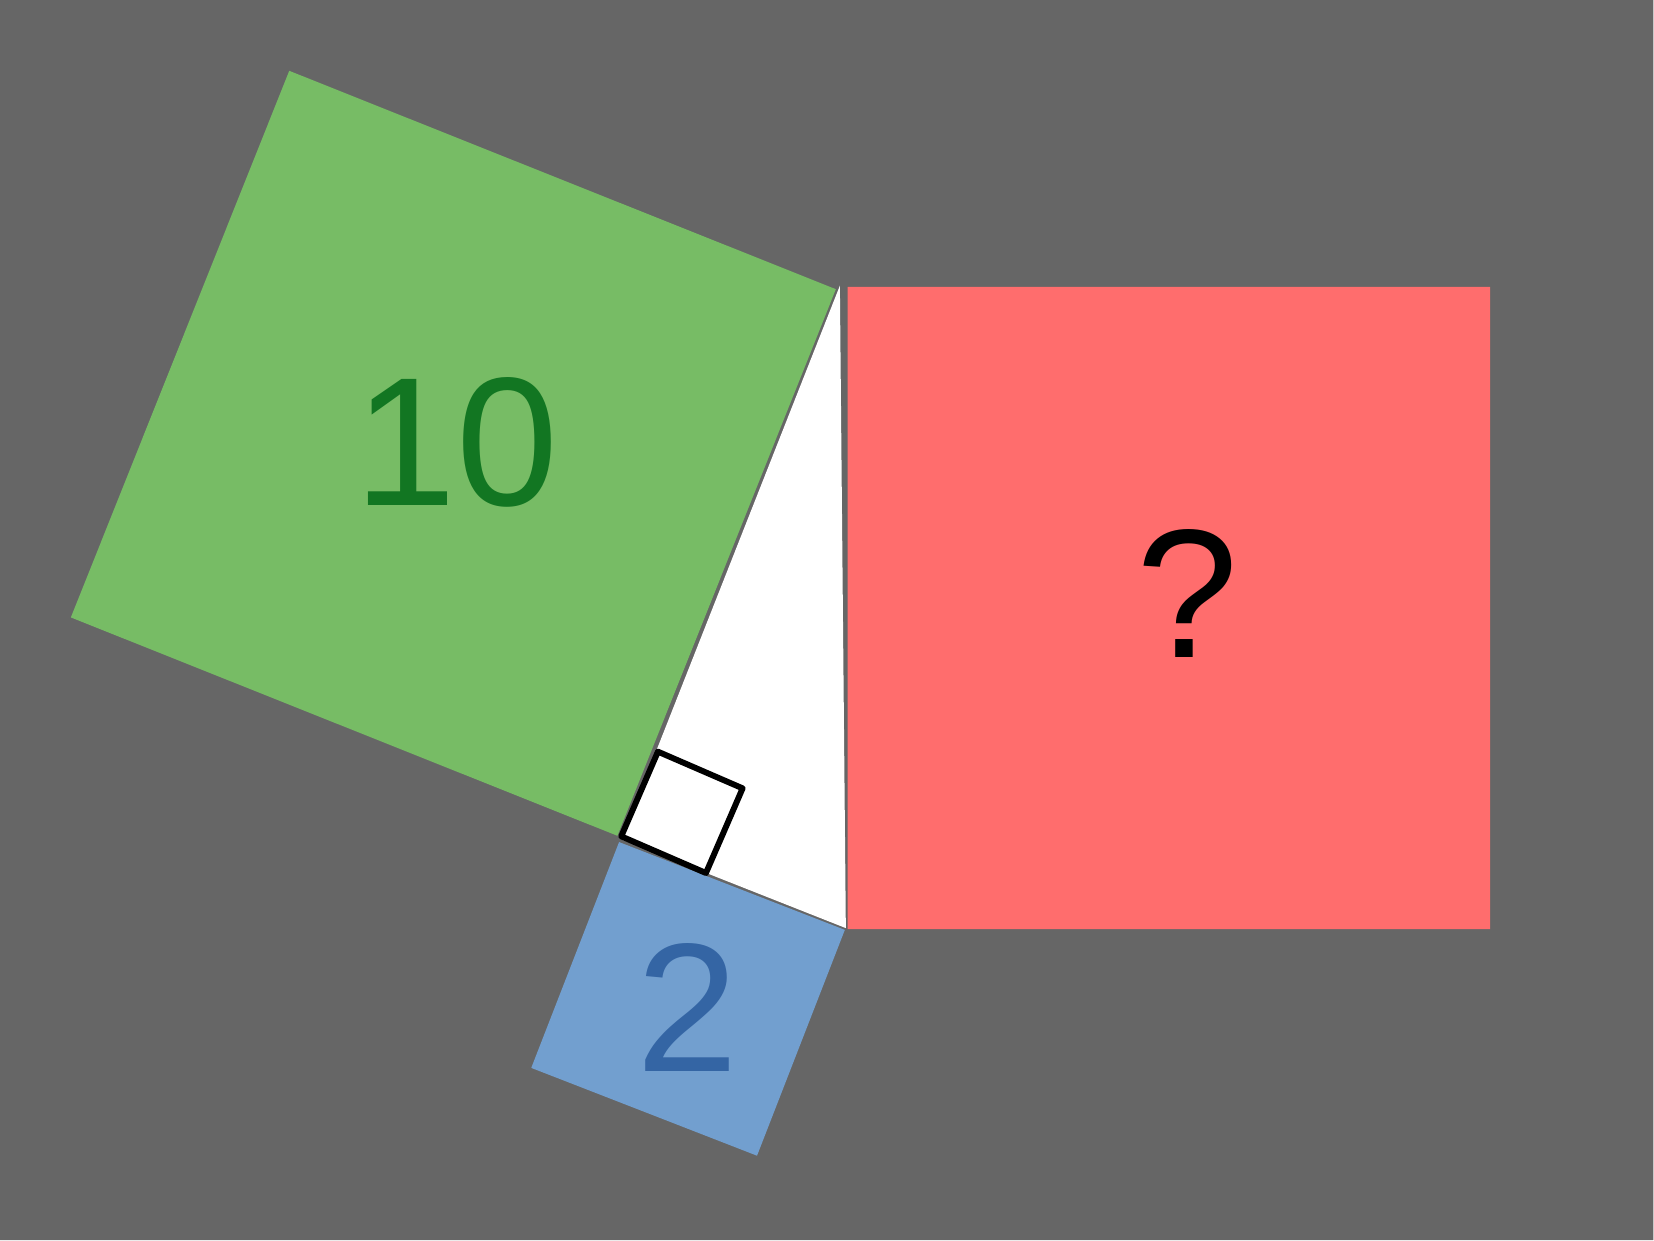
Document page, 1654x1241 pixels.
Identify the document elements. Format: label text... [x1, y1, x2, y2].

text_box 10 [339, 332, 603, 638]
text_box 2 [621, 897, 884, 1204]
text_box [0, 0, 1654, 1241]
text_box ? [1122, 484, 1385, 790]
